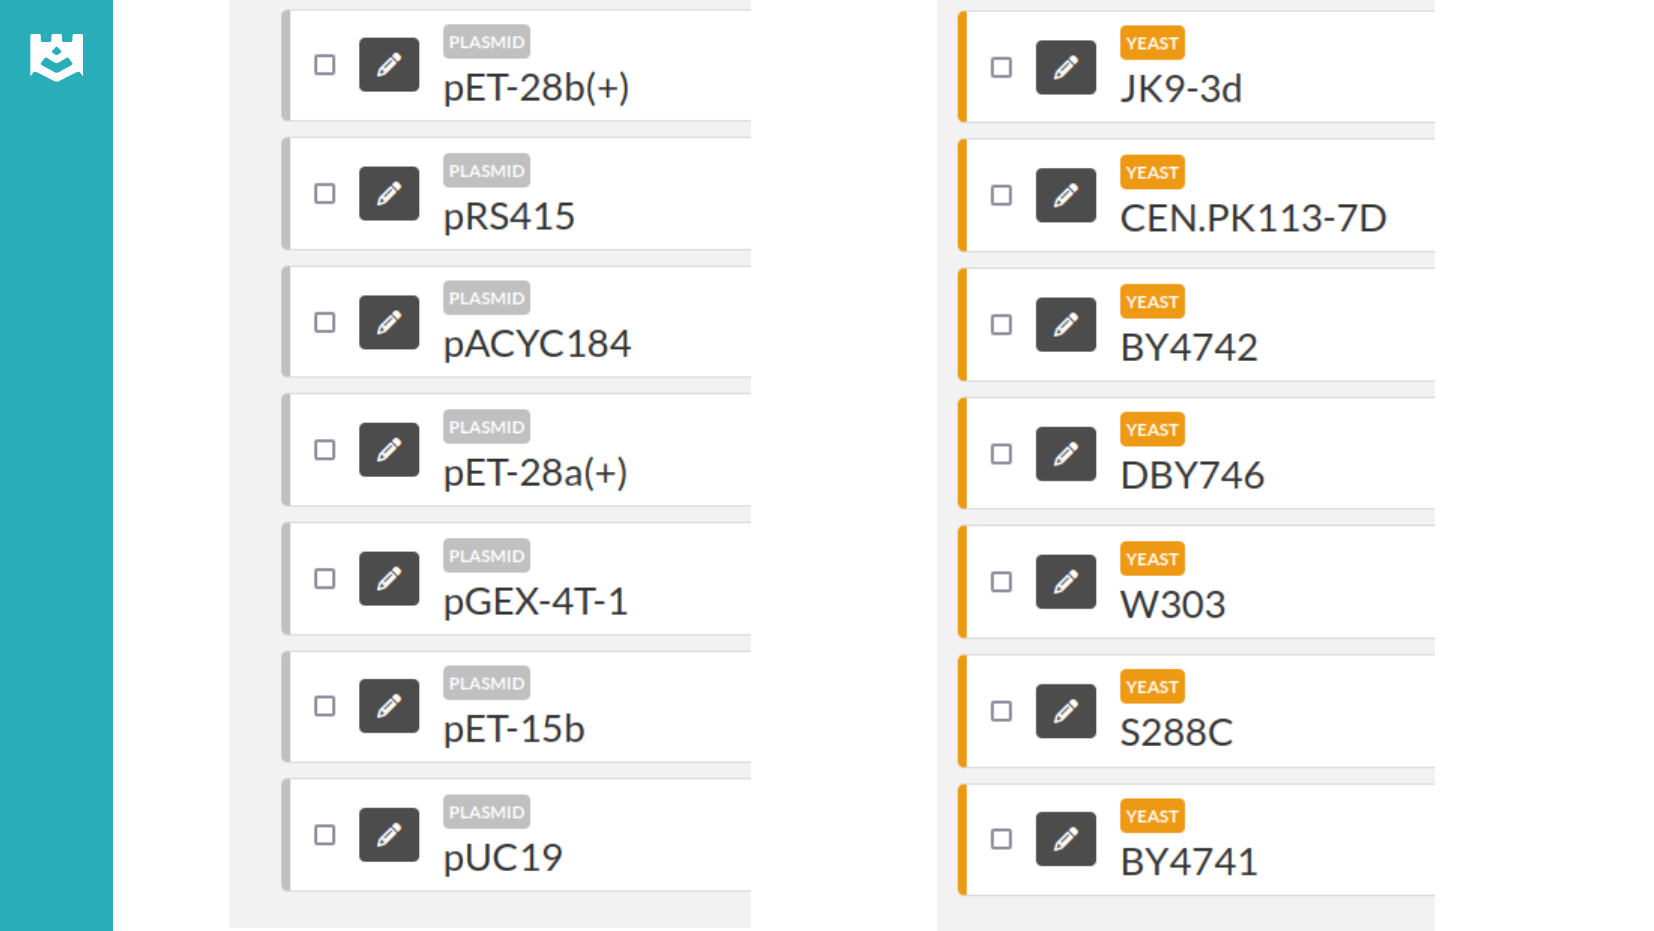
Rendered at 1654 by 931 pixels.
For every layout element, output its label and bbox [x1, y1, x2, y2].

picture [229, 0, 751, 928]
picture [0, 0, 113, 931]
picture [937, 0, 1435, 931]
